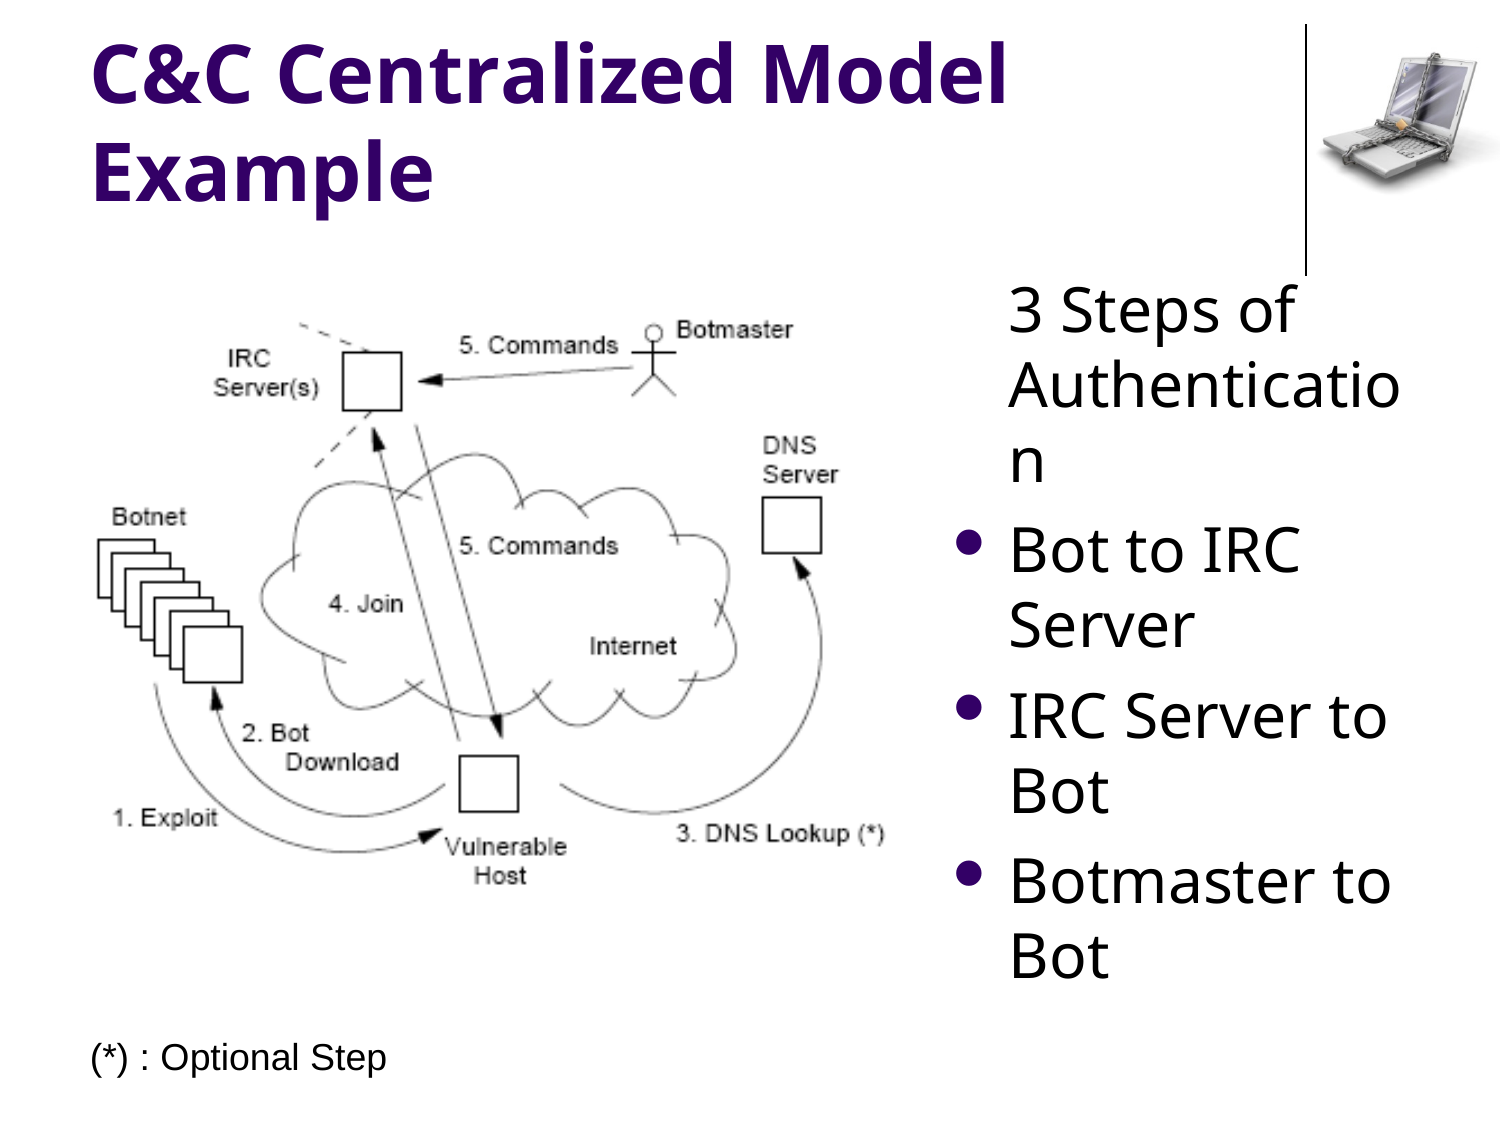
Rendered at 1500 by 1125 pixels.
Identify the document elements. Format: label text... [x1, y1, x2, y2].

picture [1307, 41, 1500, 200]
text_box (*) : Optional Step [75, 1024, 1138, 1086]
text_box C&C Centralized Model Example [74, 79, 1313, 226]
picture [1299, 41, 1305, 79]
list 3 Steps of Authentication Bot to IRC Server IRC Server to Bot Botmaster to Bot [937, 262, 1450, 1006]
picture [62, 275, 951, 914]
